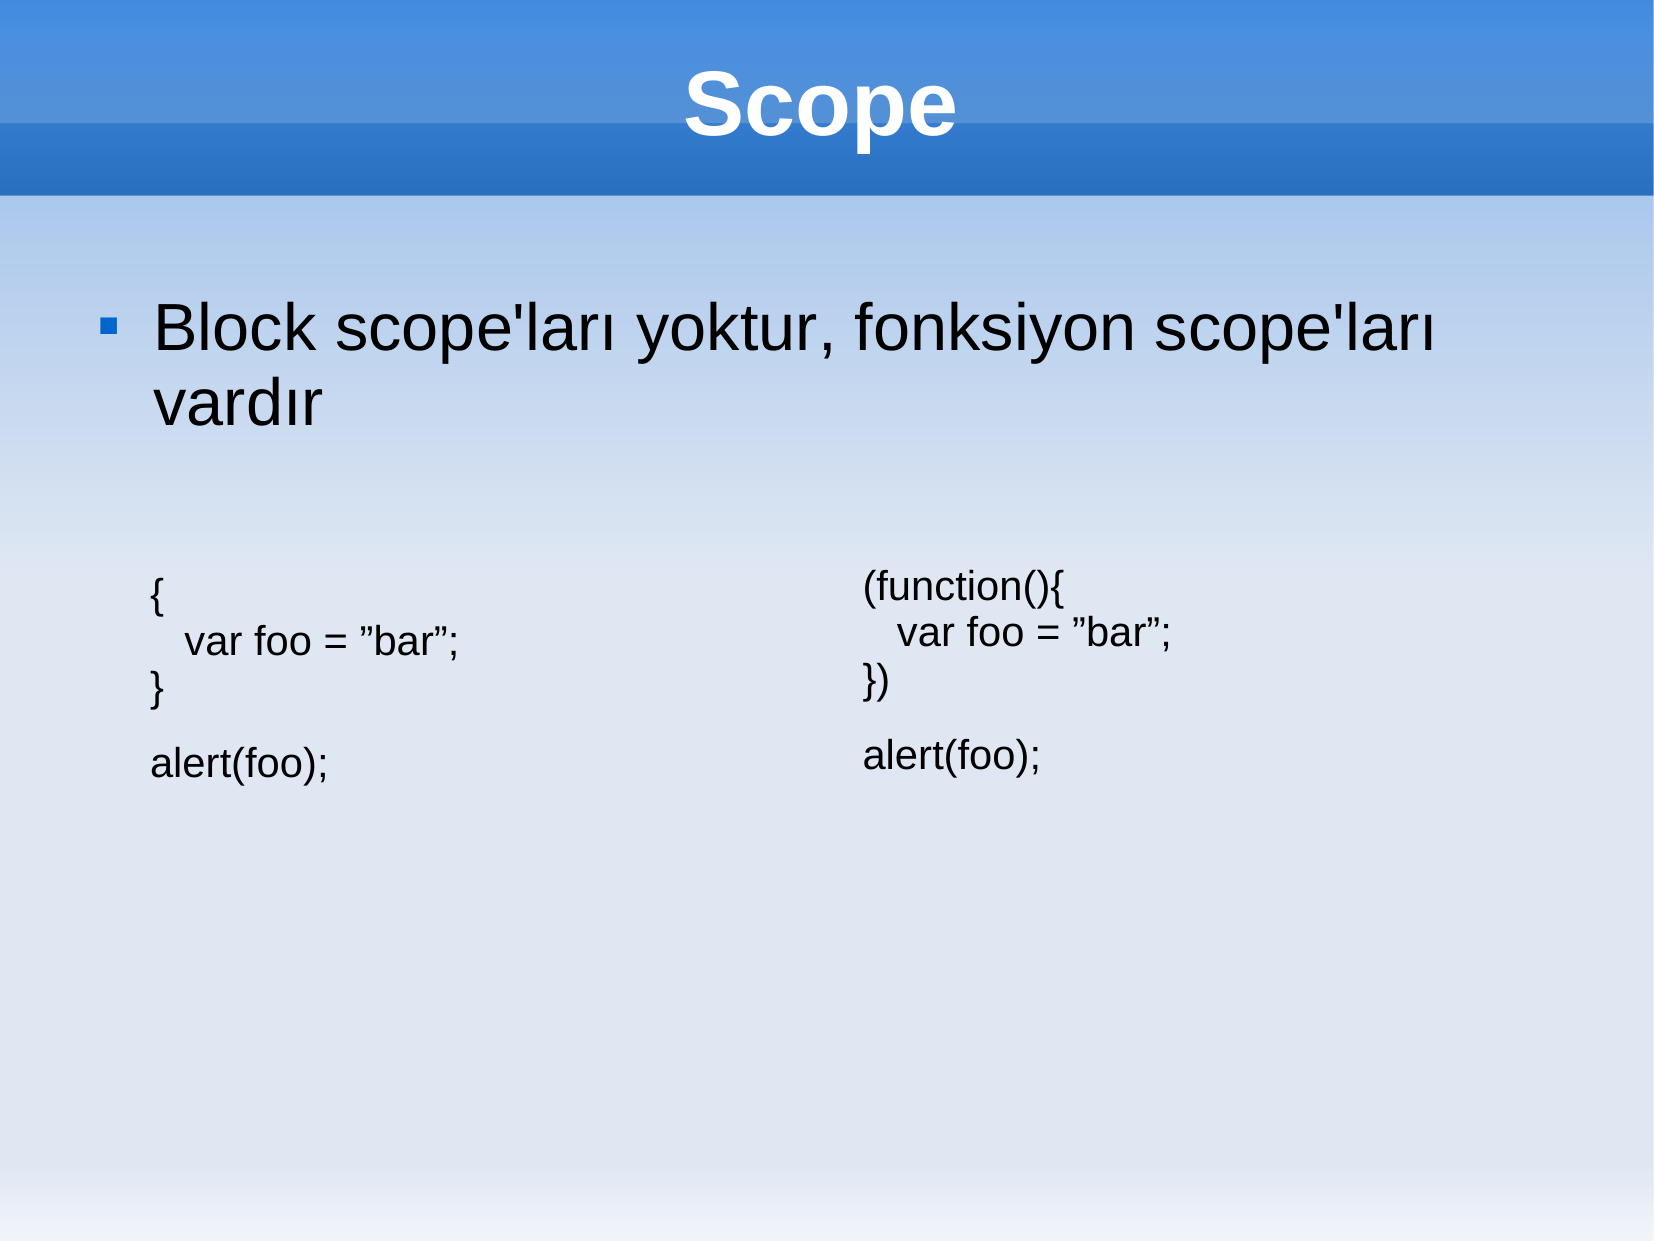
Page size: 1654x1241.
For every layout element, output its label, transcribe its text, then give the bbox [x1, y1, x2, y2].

list Block scope'ları yoktur, fonksiyon scope'ları vardır [82, 290, 1571, 440]
picture [0, 0, 1654, 1241]
list { var foo = ”bar”; } alert(foo); [150, 571, 788, 1201]
title Scope [76, 7, 1565, 200]
list (function(){ var foo = ”bar”; }) alert(foo); [862, 562, 1501, 1192]
